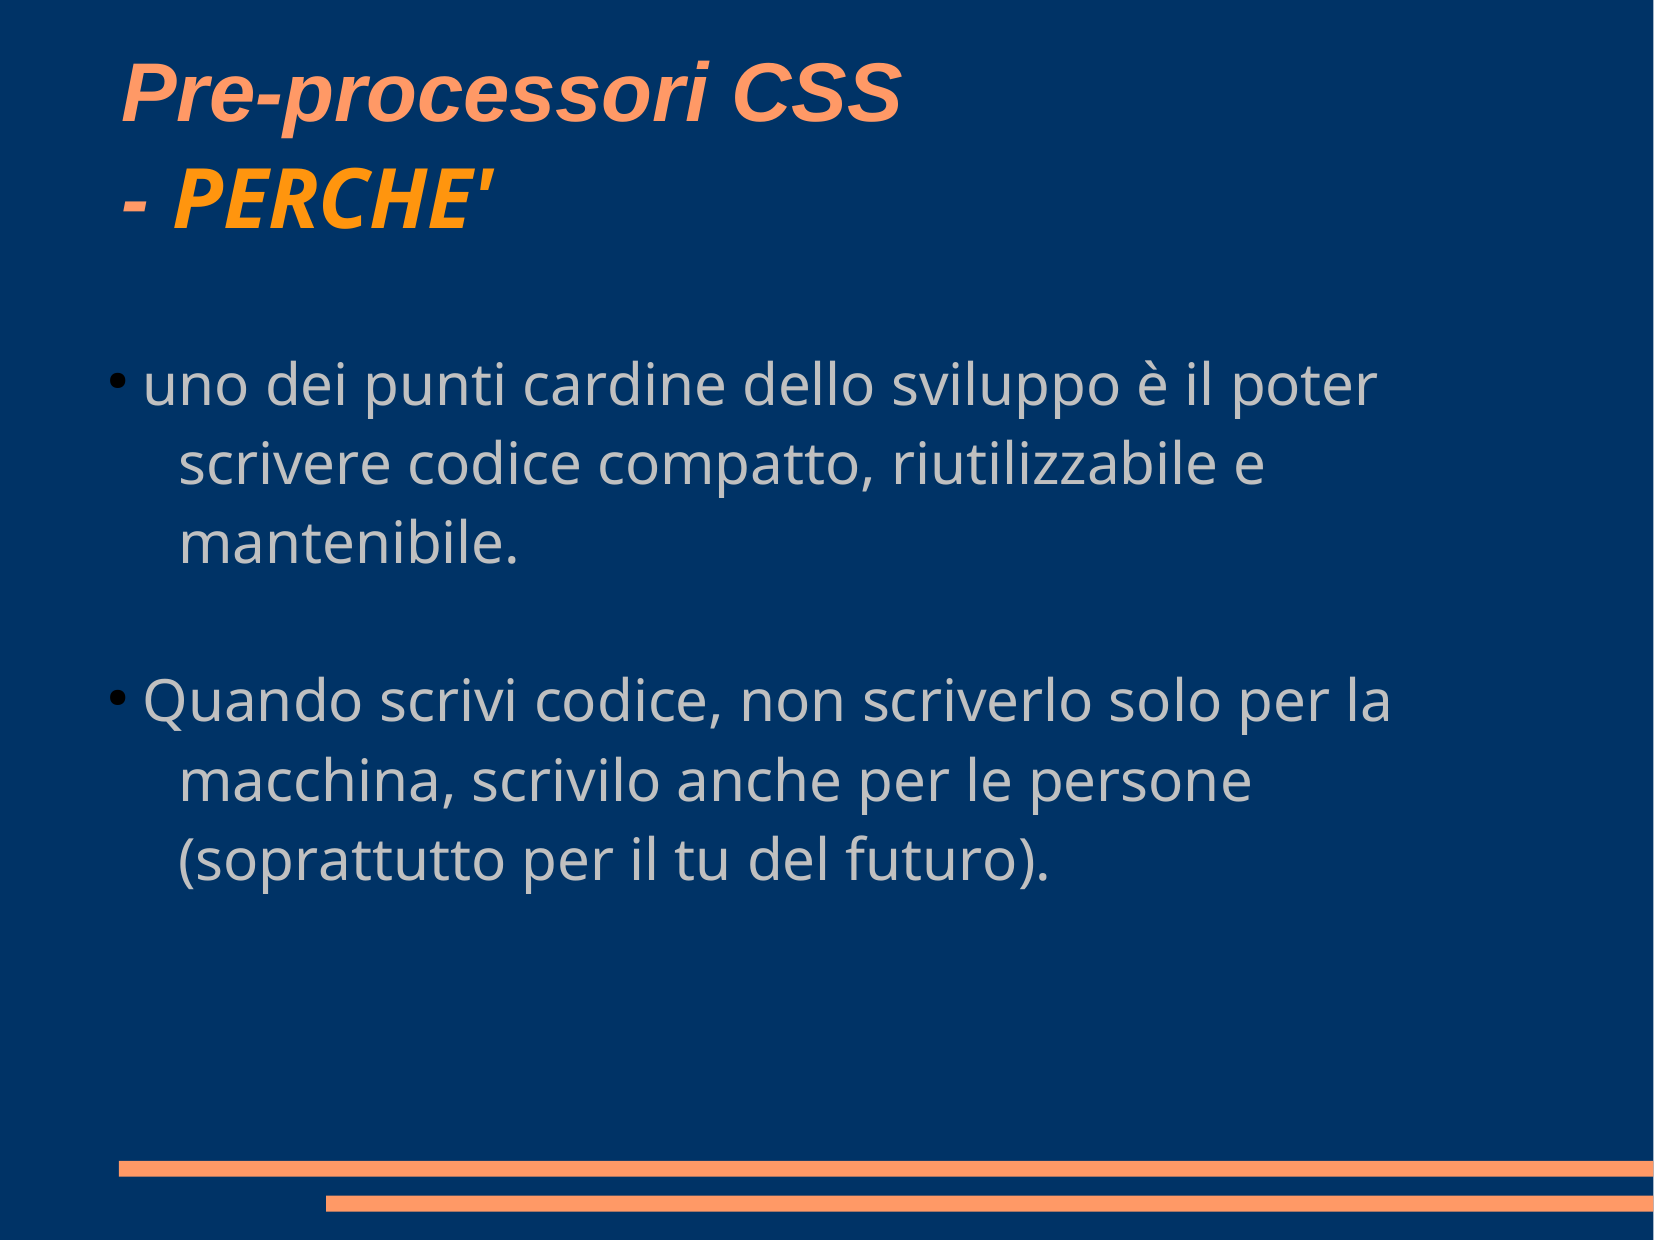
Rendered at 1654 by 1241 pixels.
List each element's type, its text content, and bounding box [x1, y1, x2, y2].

title Pre-processori CSS - PERCHE' [121, 46, 1534, 215]
subtitle uno dei punti cardine dello sviluppo è il poter scrivere codice compatto, riutilizzabile e mantenibile. Quando scrivi codice, non scriverlo solo per la macchina, scrivilo anche per le persone (soprattutto per il tu del futuro). [107, 215, 1547, 1026]
